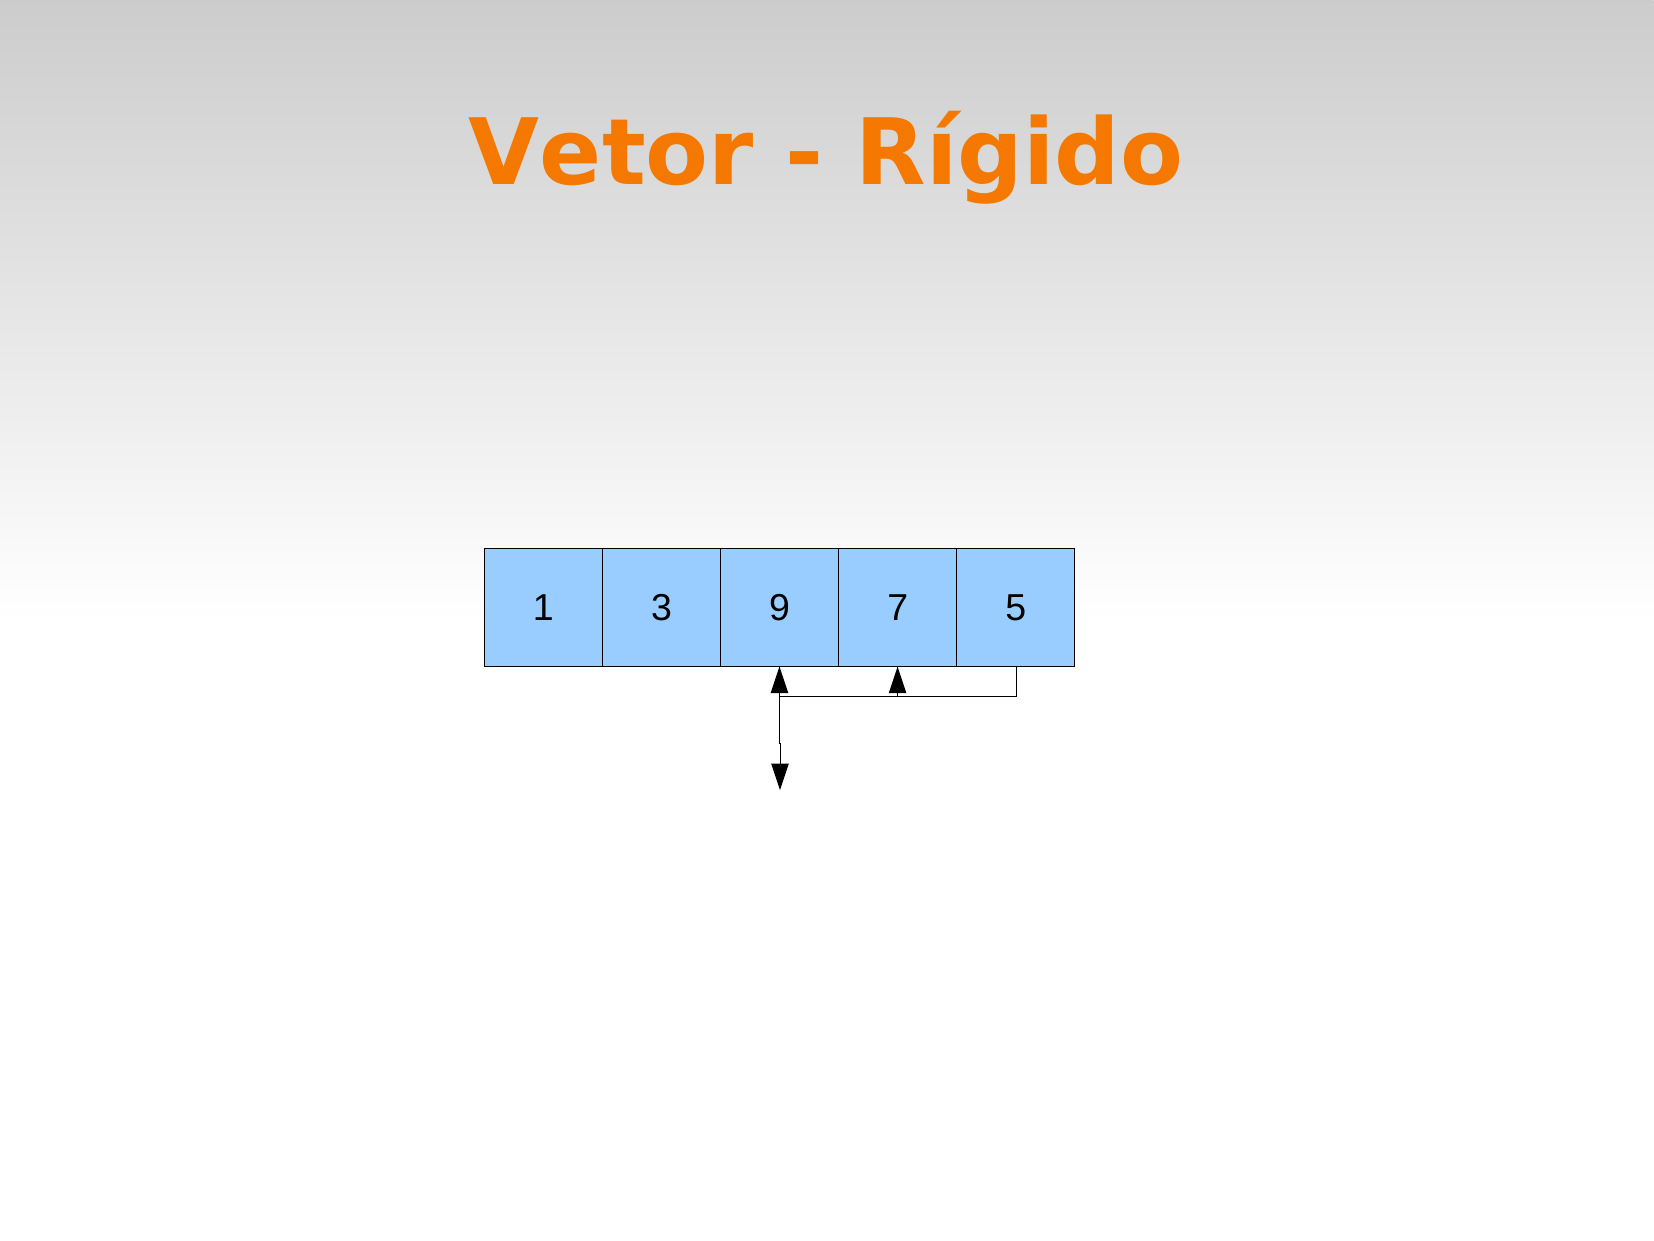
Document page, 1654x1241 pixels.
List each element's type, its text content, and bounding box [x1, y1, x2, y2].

title Vetor - Rígido [82, 49, 1571, 257]
text_box 5 [956, 548, 1075, 667]
text_box 9 [720, 548, 838, 667]
text_box 7 [838, 548, 956, 667]
text_box 3 [602, 548, 720, 667]
text_box 1 [484, 548, 602, 667]
